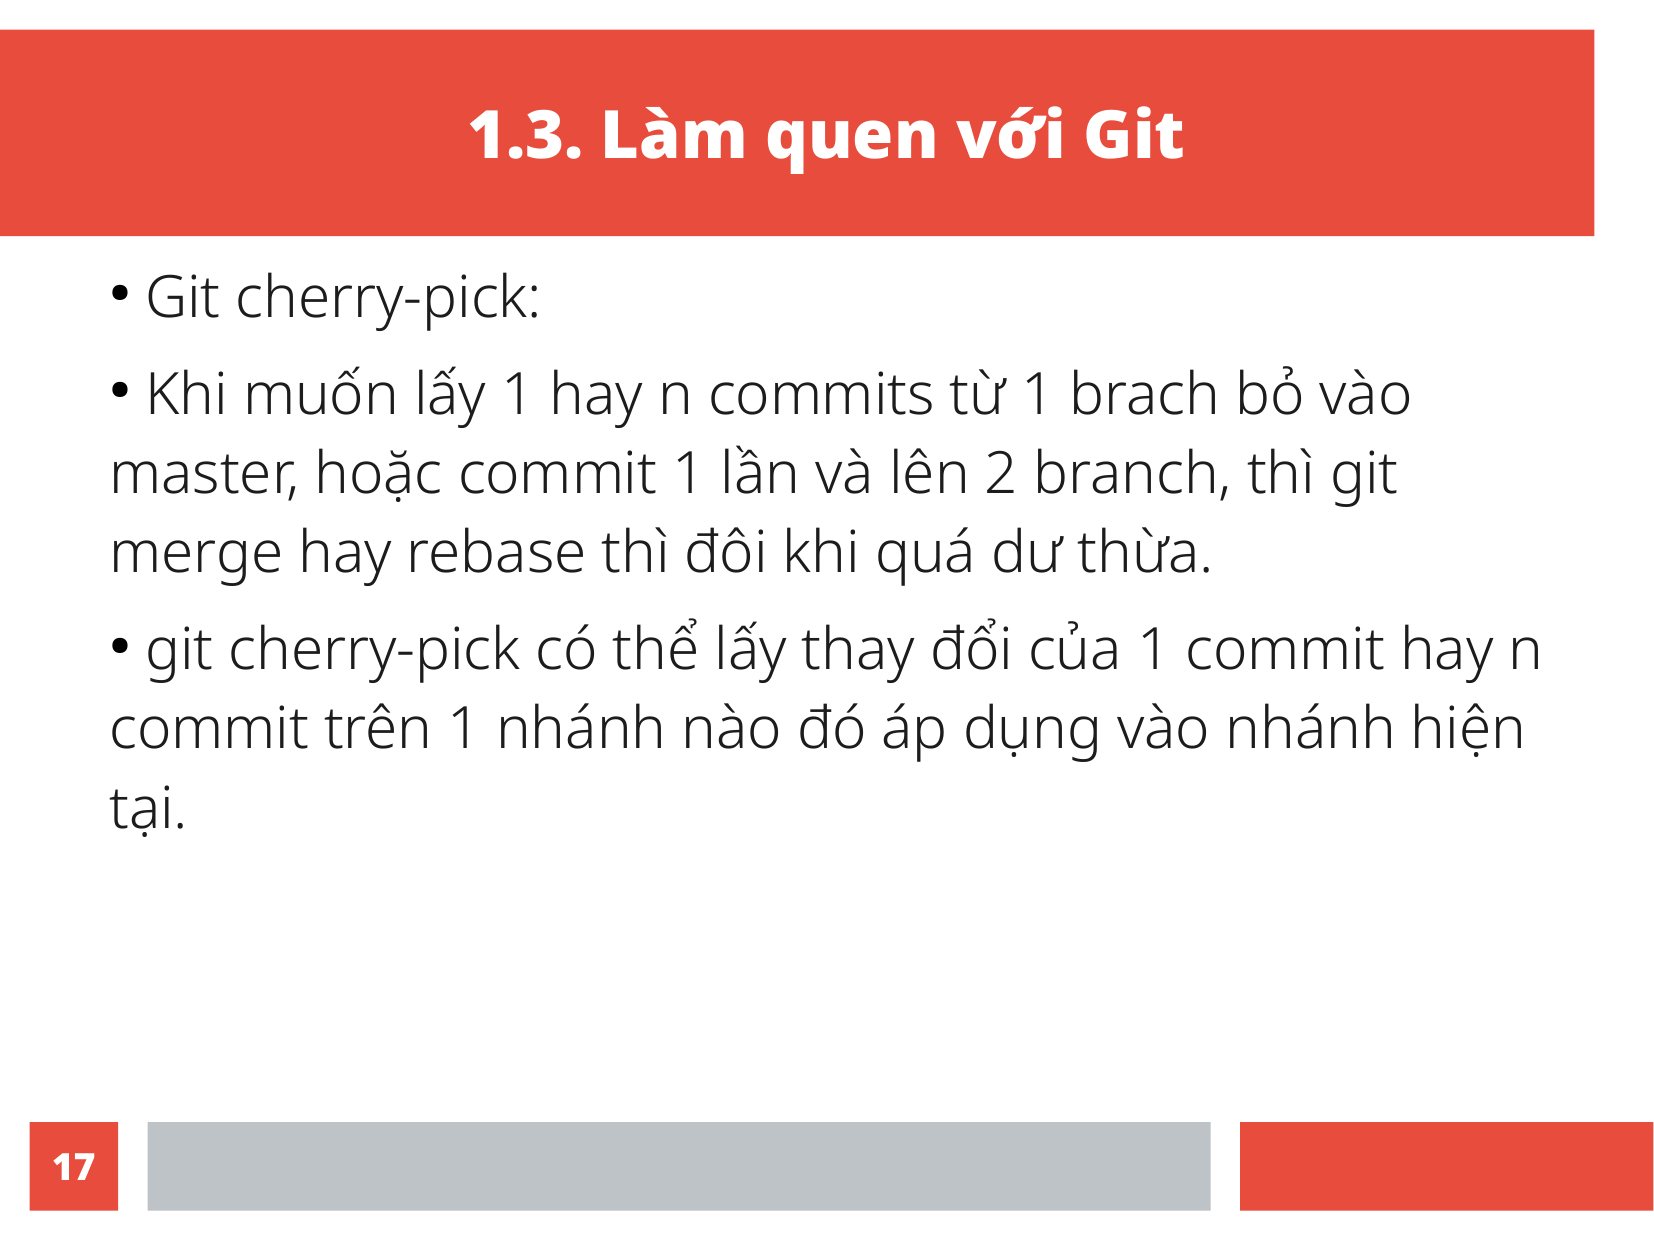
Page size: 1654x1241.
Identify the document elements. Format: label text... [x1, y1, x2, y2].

title 1.3. Làm quen với Git [59, 59, 1595, 207]
list Git cherry-pick: Khi muốn lấy 1 hay n commits từ 1 brach bỏ vào master, hoặc commit 1 lần và lên 2 branch, thì git merge hay rebase thì đôi khi quá dư thừa. git cherry-pick có thể lấy thay đổi của 1 commit hay n commit trên 1 nhánh nào đó áp dụng vào nhánh hiện tại. [15, 255, 1576, 1081]
